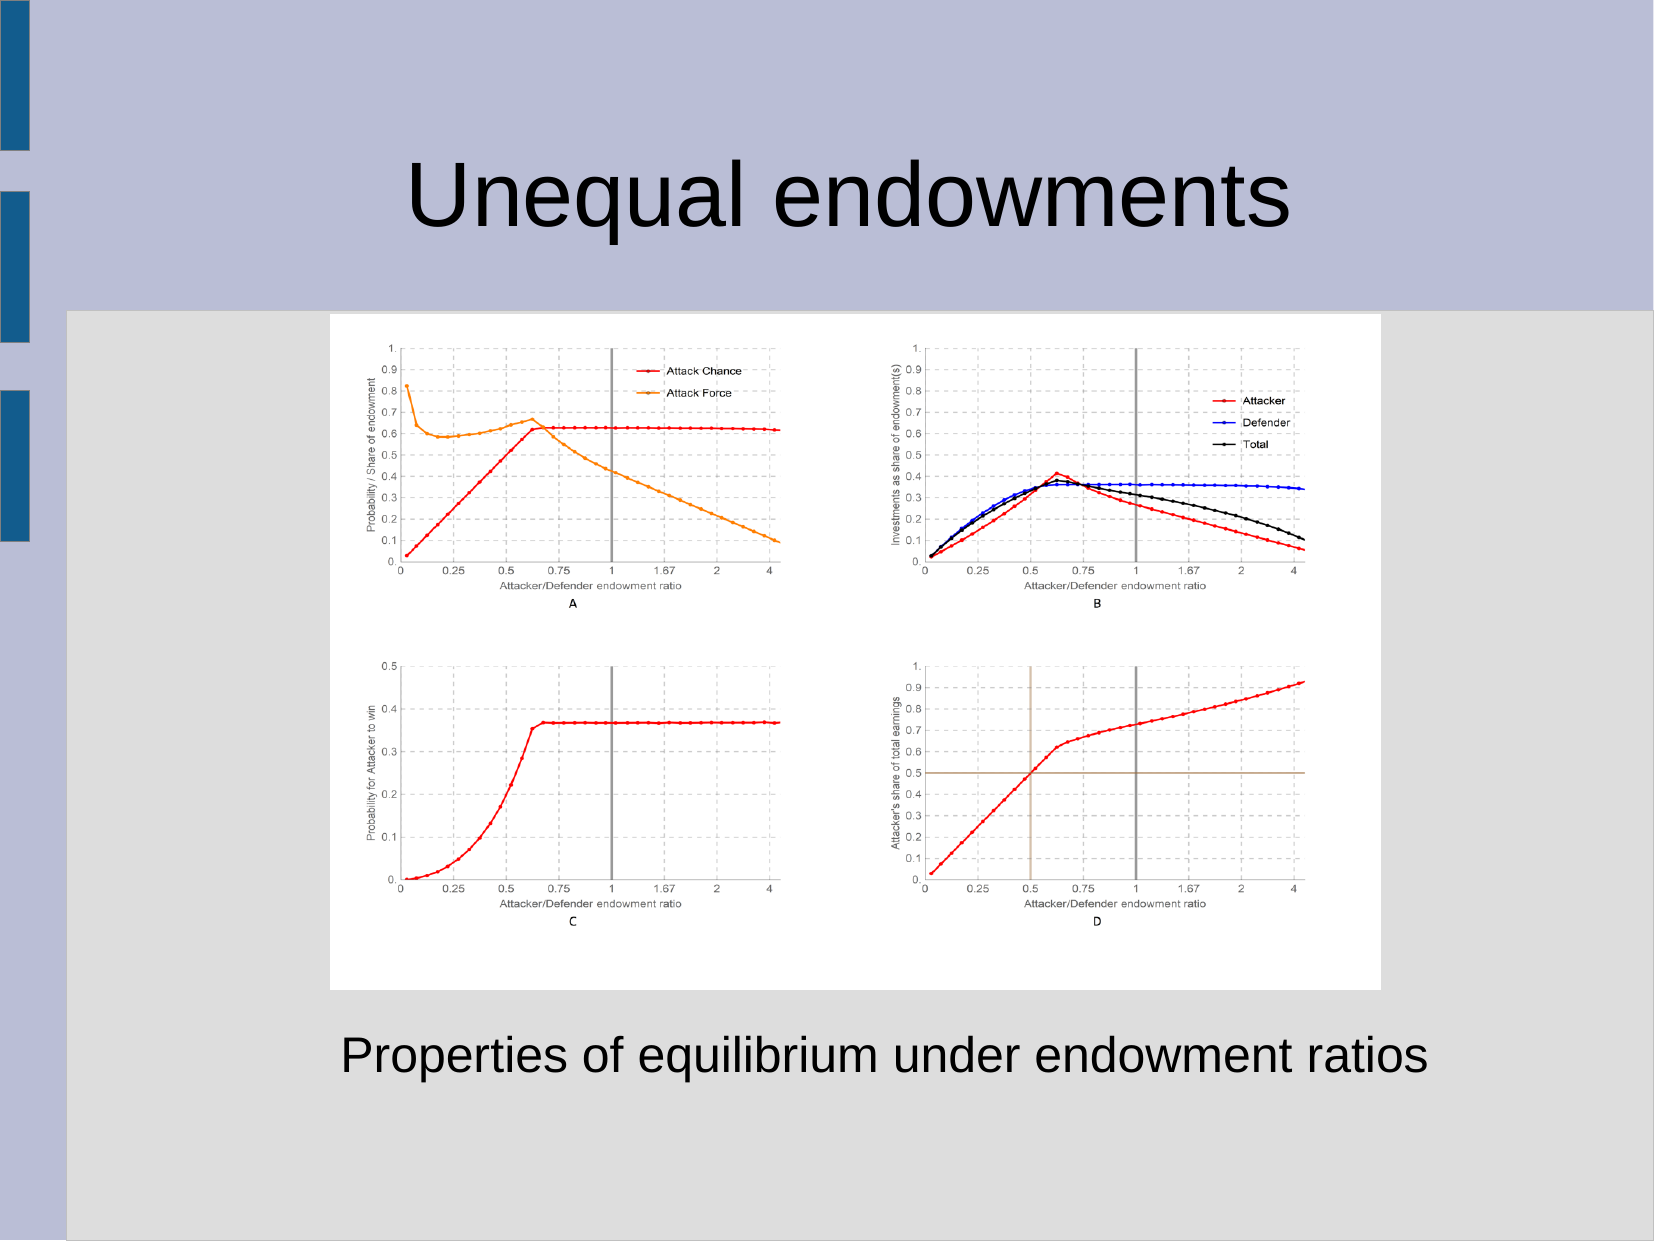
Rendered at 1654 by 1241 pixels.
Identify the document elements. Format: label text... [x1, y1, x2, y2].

picture [330, 314, 1381, 991]
title Unequal endowments [121, 91, 1534, 299]
text_box Properties of equilibrium under endowment ratios [300, 1020, 1471, 1203]
